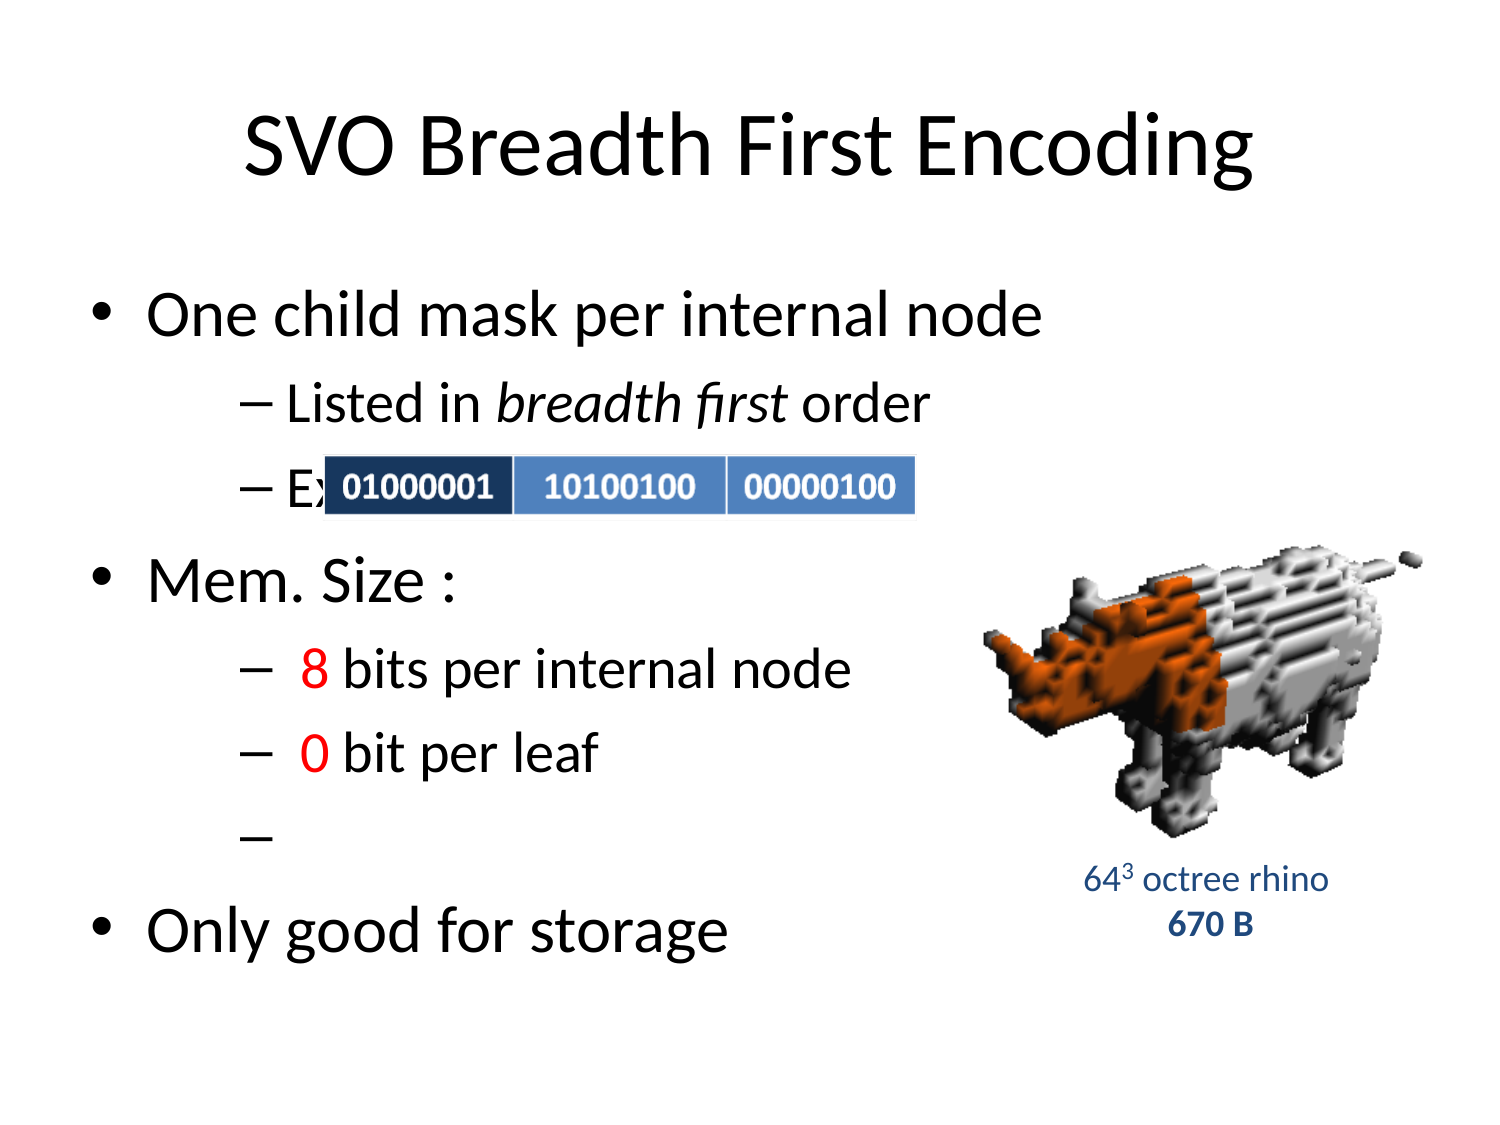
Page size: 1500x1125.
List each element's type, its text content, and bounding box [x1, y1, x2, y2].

picture [962, 503, 1440, 846]
title SVO Breadth First Encoding [75, 45, 1426, 233]
picture [312, 443, 927, 529]
list One child mask per internal node Listed in breadth first order Ex : Mem. Size : 8 bits per internal node 0 bit per leaf Only good for storage [75, 262, 1426, 1005]
text_box 643 octree rhino 670 B [1033, 846, 1388, 953]
